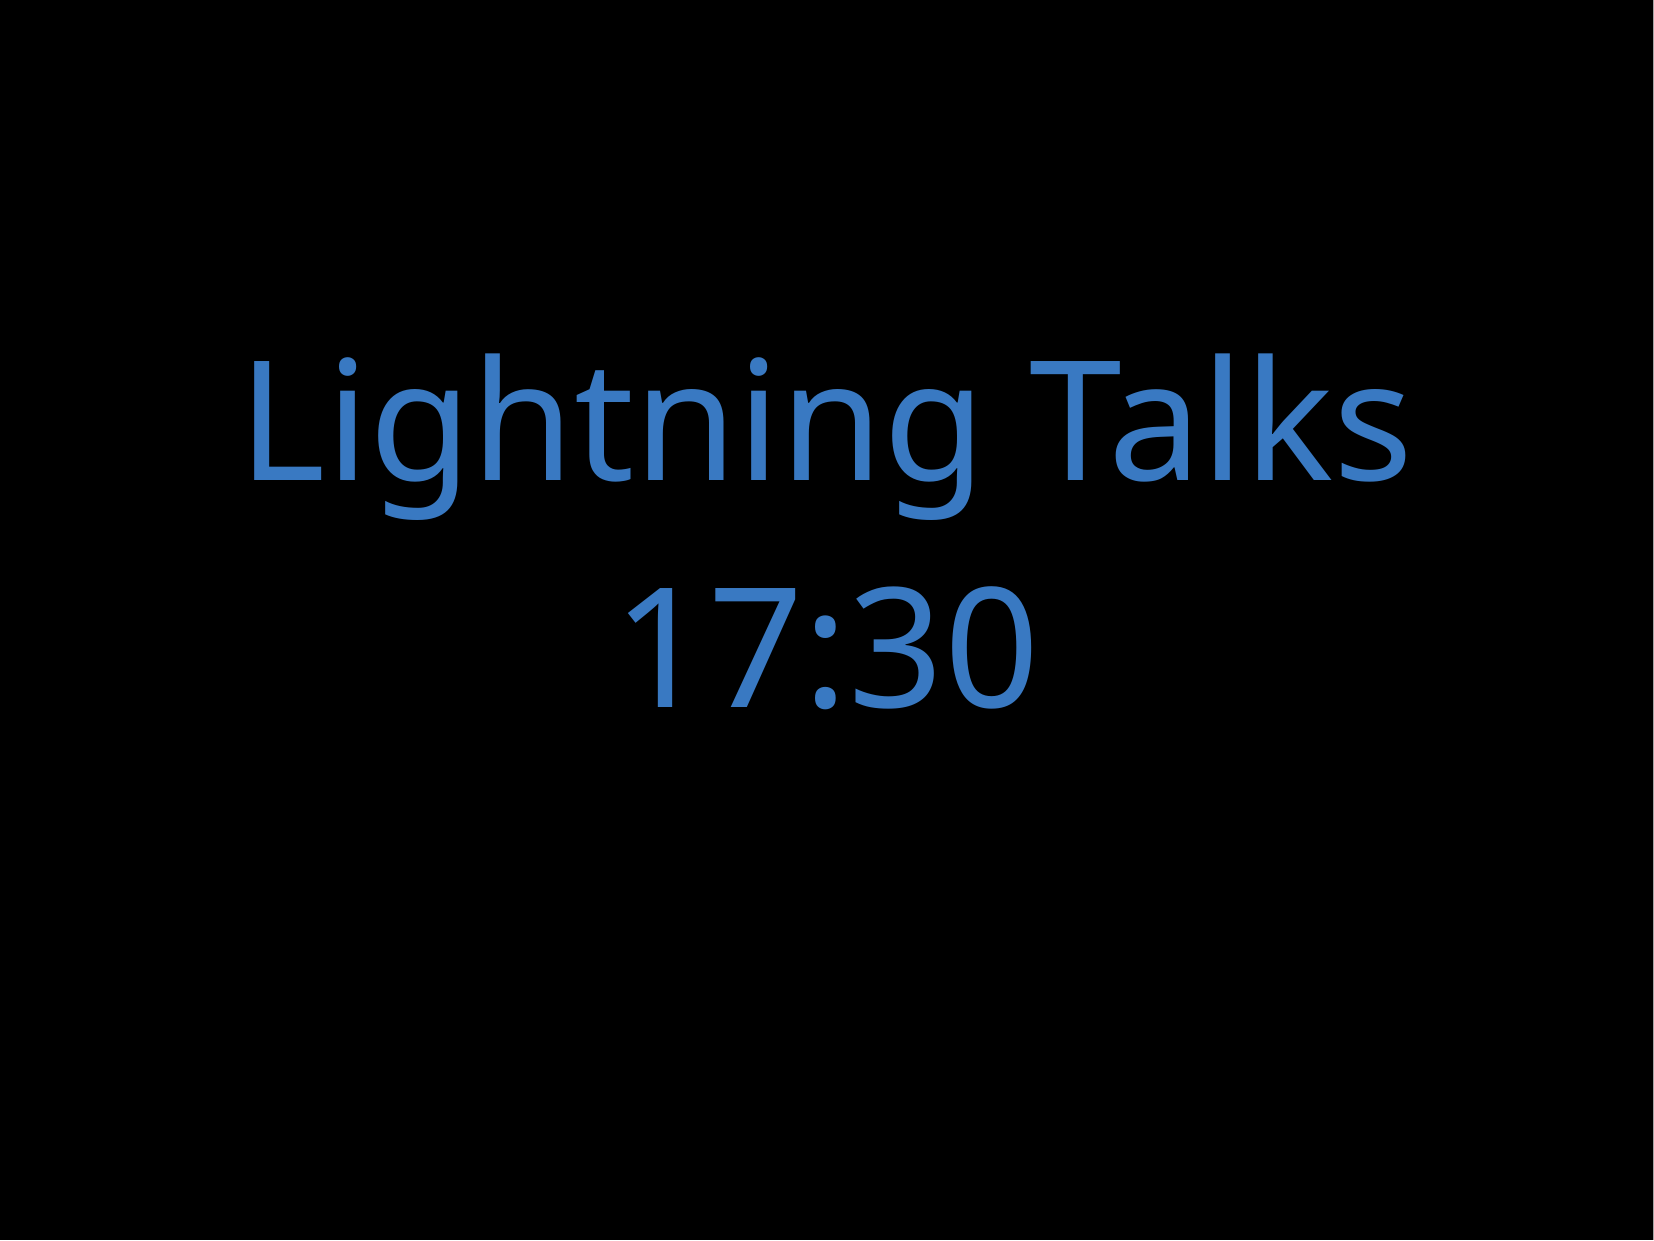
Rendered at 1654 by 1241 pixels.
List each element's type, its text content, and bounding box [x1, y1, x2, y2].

subtitle Lightning Talks 17:30 [82, 49, 1571, 1010]
